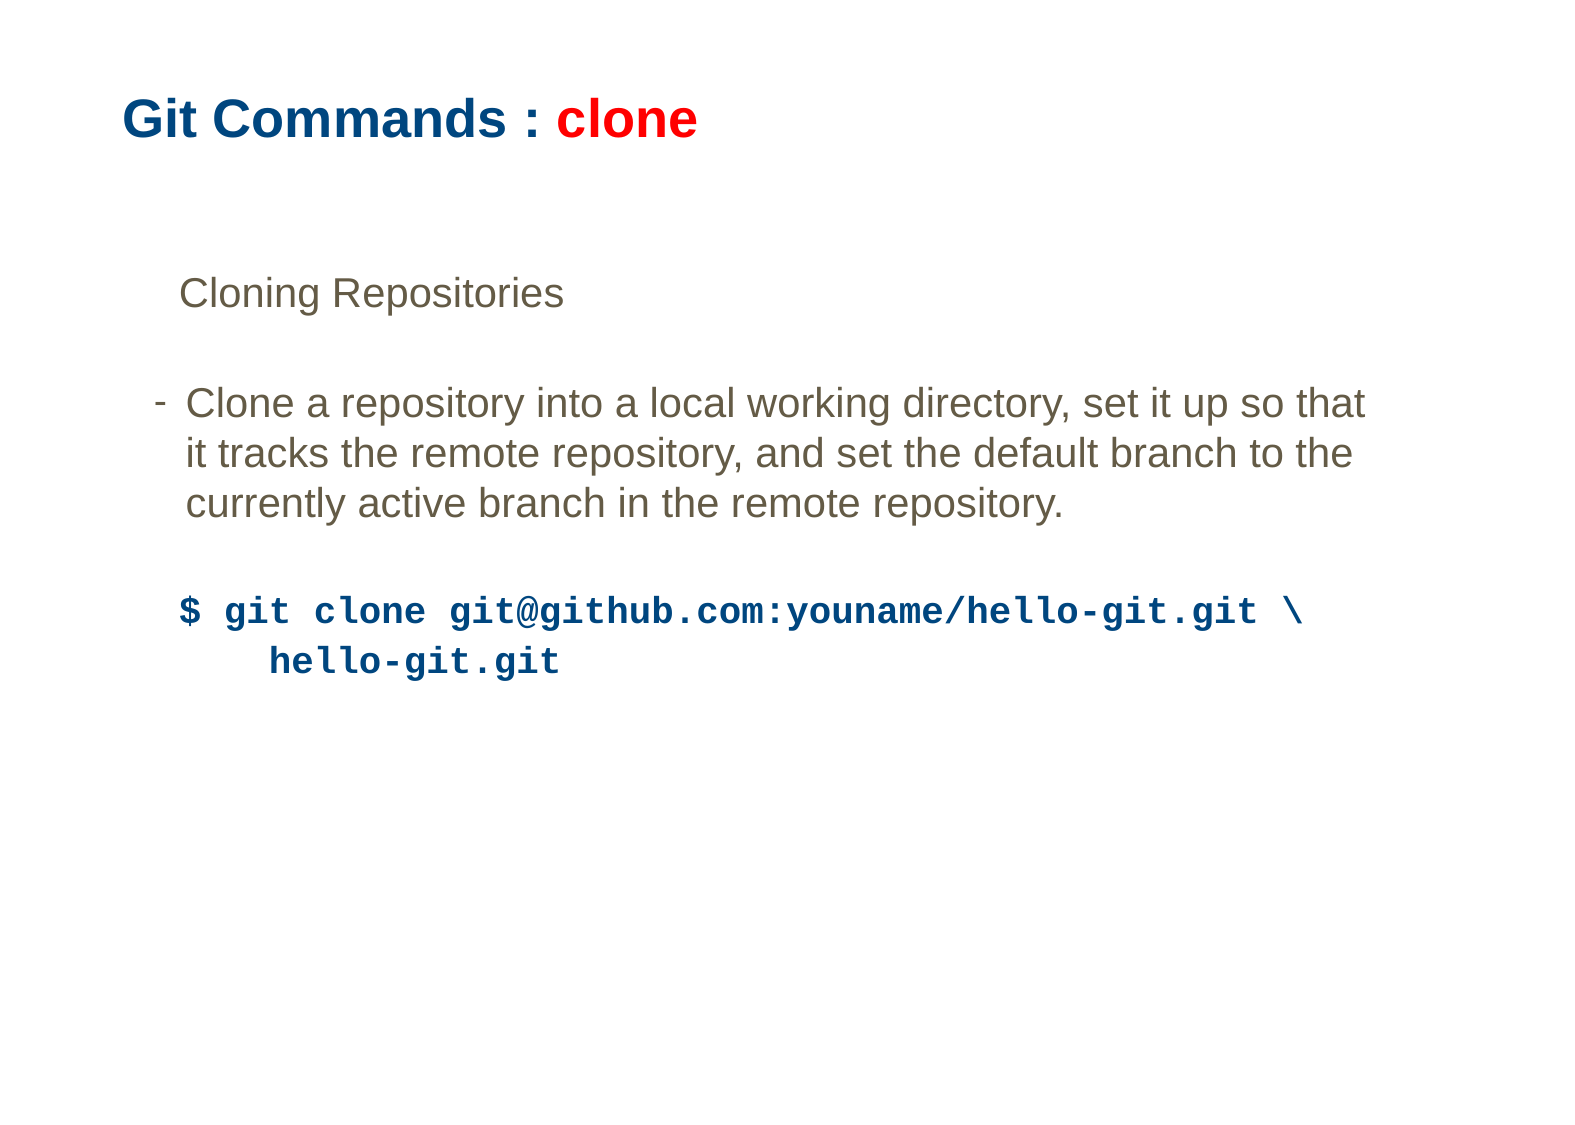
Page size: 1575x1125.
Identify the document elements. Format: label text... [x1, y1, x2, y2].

title Git Commands : clone [122, 76, 1541, 157]
list Cloning Repositories Clone a repository into a local working directory, set it up so that it tracks the remote repository, and set the default branch to the currently active branch in the remote repository. $ git clone git@github.com:youname/hello-git.git \ hello-git.git [122, 265, 1398, 941]
